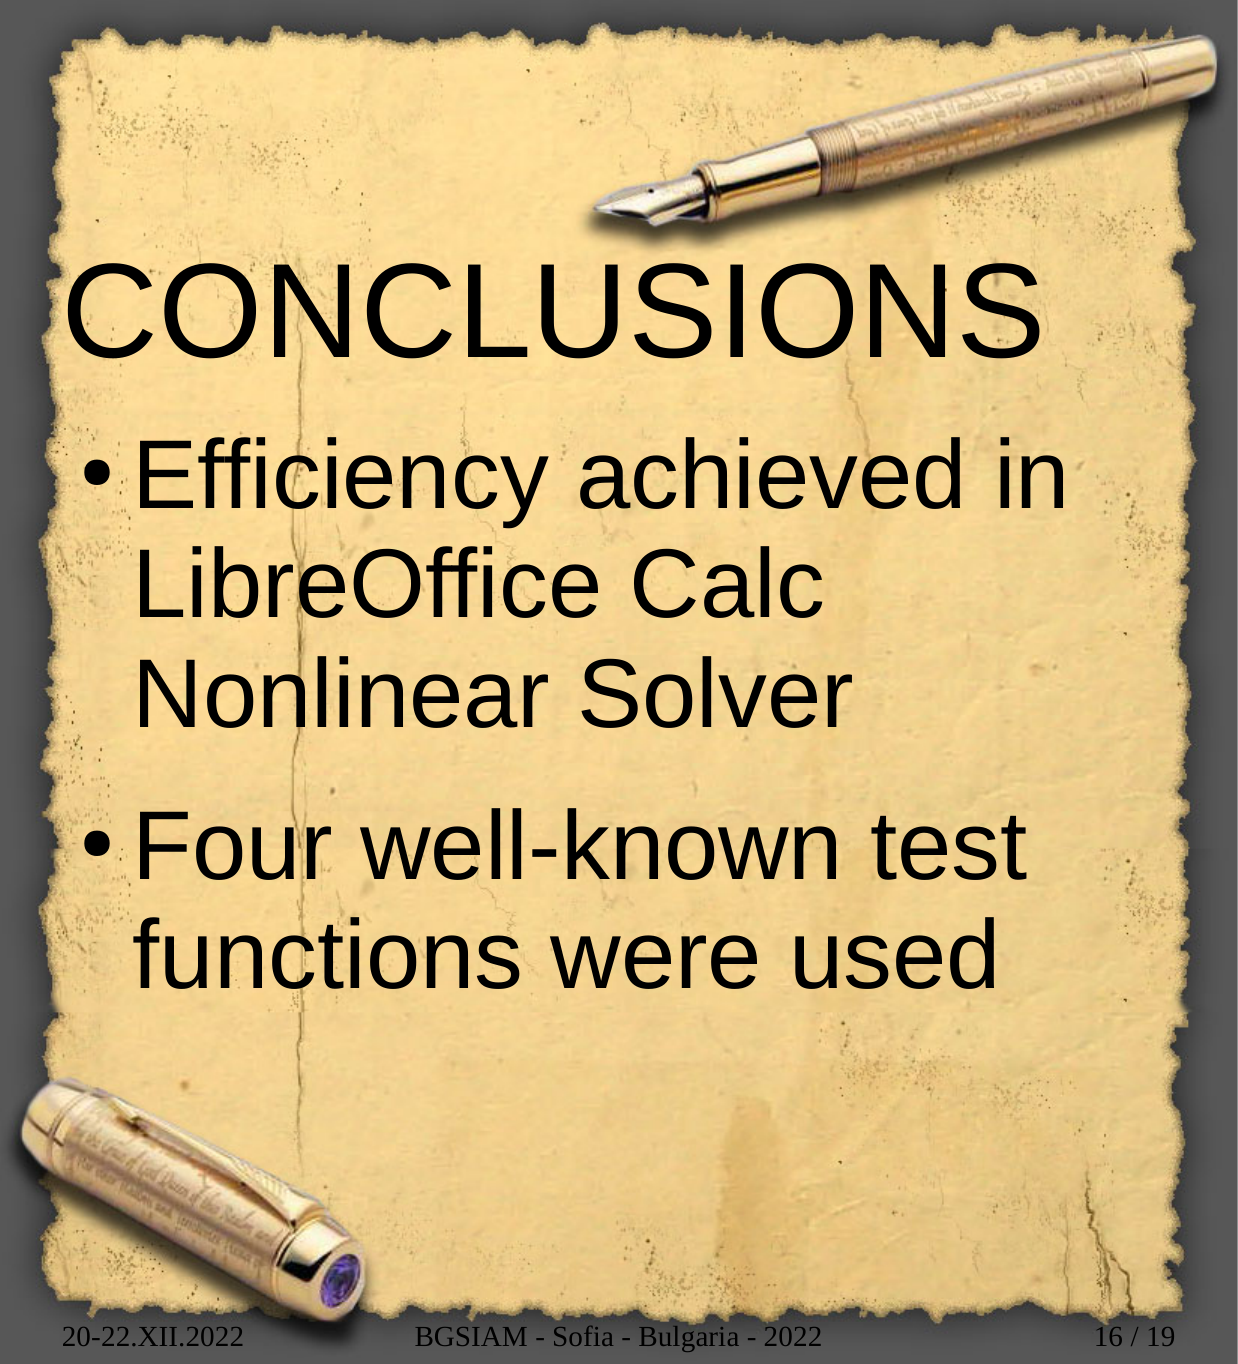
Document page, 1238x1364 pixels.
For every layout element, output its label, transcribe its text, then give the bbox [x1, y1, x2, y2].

list Efficiency achieved in LibreOffice Calc Nonlinear Solver Four well-known test functions were used [61, 420, 1176, 1110]
picture [0, 0, 1238, 1364]
title Conclusions [61, 236, 1176, 387]
